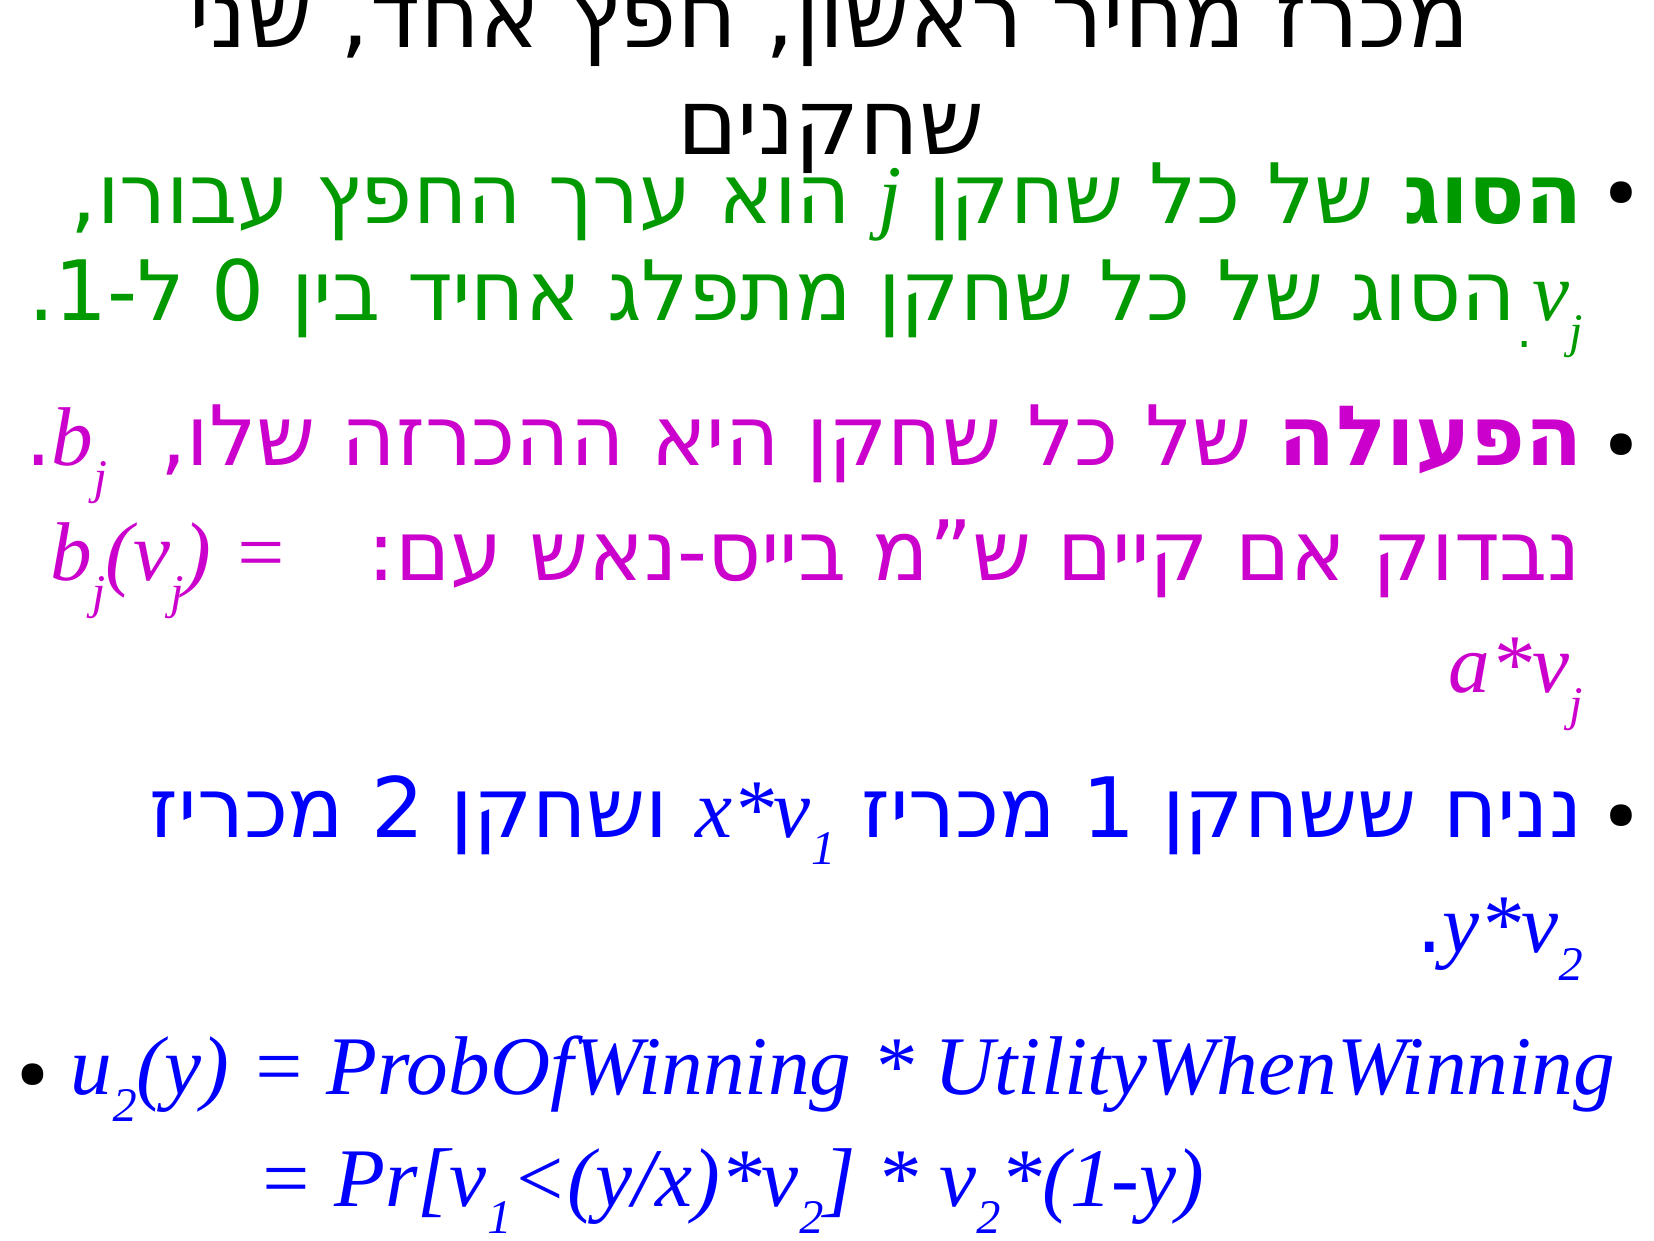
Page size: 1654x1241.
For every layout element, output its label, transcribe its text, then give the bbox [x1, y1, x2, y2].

title מכרז מחיר ראשון, חפץ אחד, שני שחקנים [86, 17, 1576, 121]
list הסוג של כל שחקן j הוא ערך החפץ עבורו, vj.הסוג של כל שחקן מתפלג אחיד בין 0 ל-1. הפעולה של כל שחקן היא ההכרזה שלו, bj.נבדוק אם קיים ש”מ בייס-נאש עם: bj(vj) = a*vj נניח ששחקן 1 מכריז x*v1 ושחקן 2 מכריז y*v2. u2(y) = ProbOfWinning * UtilityWhenWinning = Pr[v1<(y/x)*v2] * v2*(1-y) = (y/x)*v2 / 30 * v2*(1-y) גוזרים ומגלים שהמקסימום מתקבל עבור y=1/2. [0, 145, 1654, 1216]
